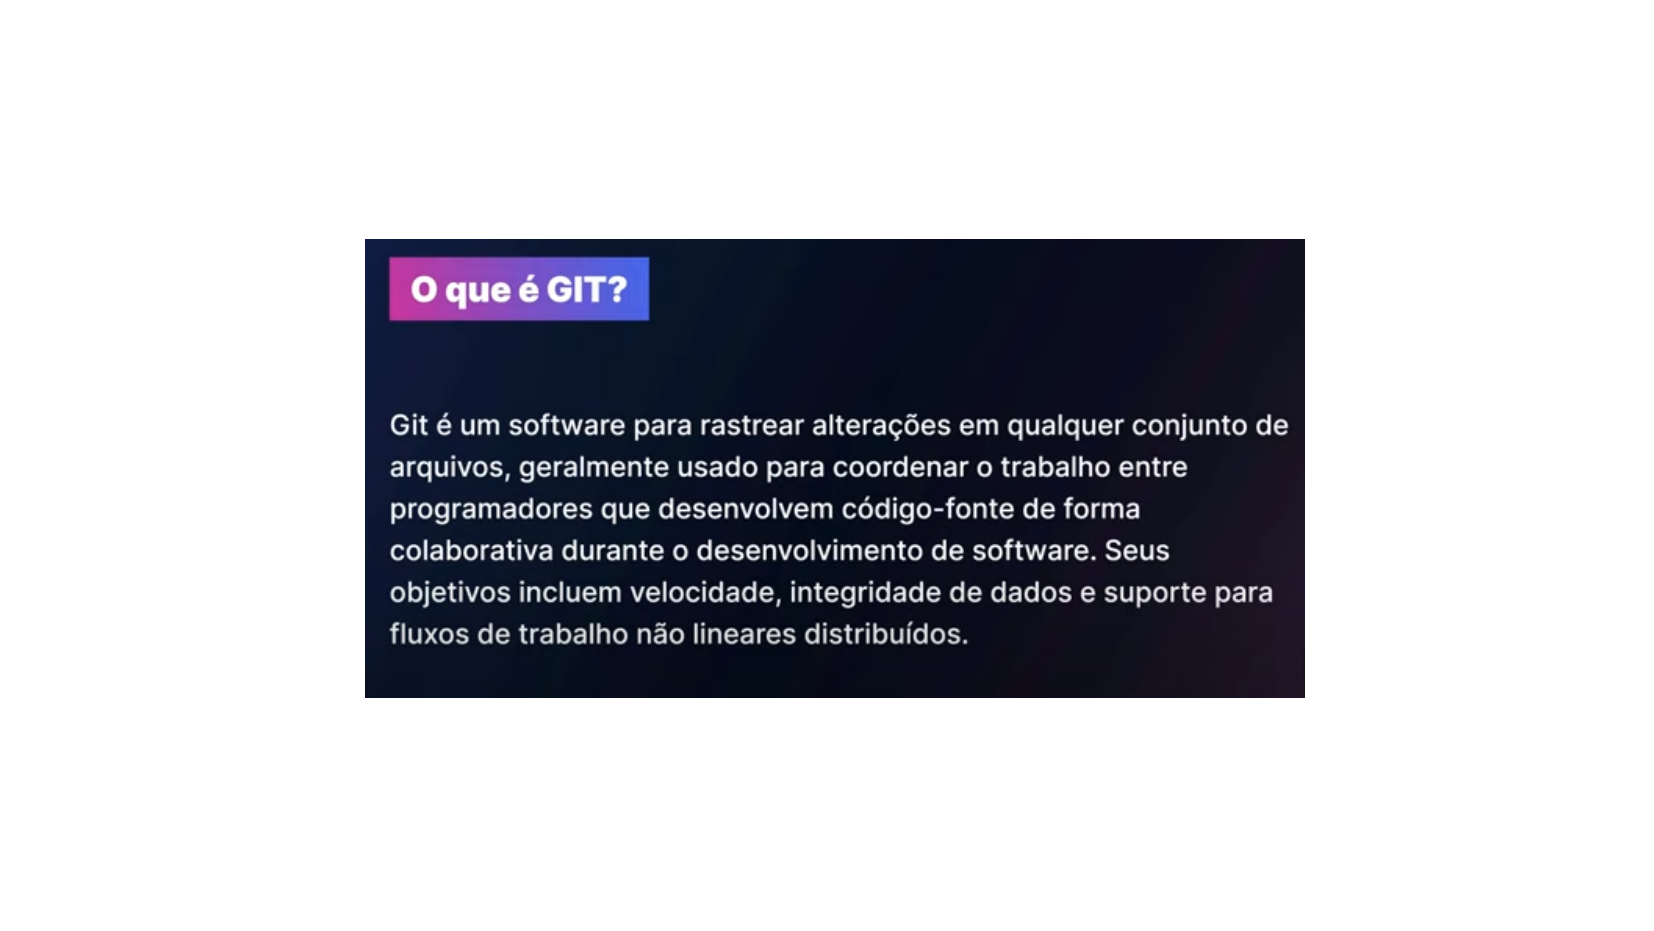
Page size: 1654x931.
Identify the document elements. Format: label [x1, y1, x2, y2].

picture [365, 239, 1305, 698]
